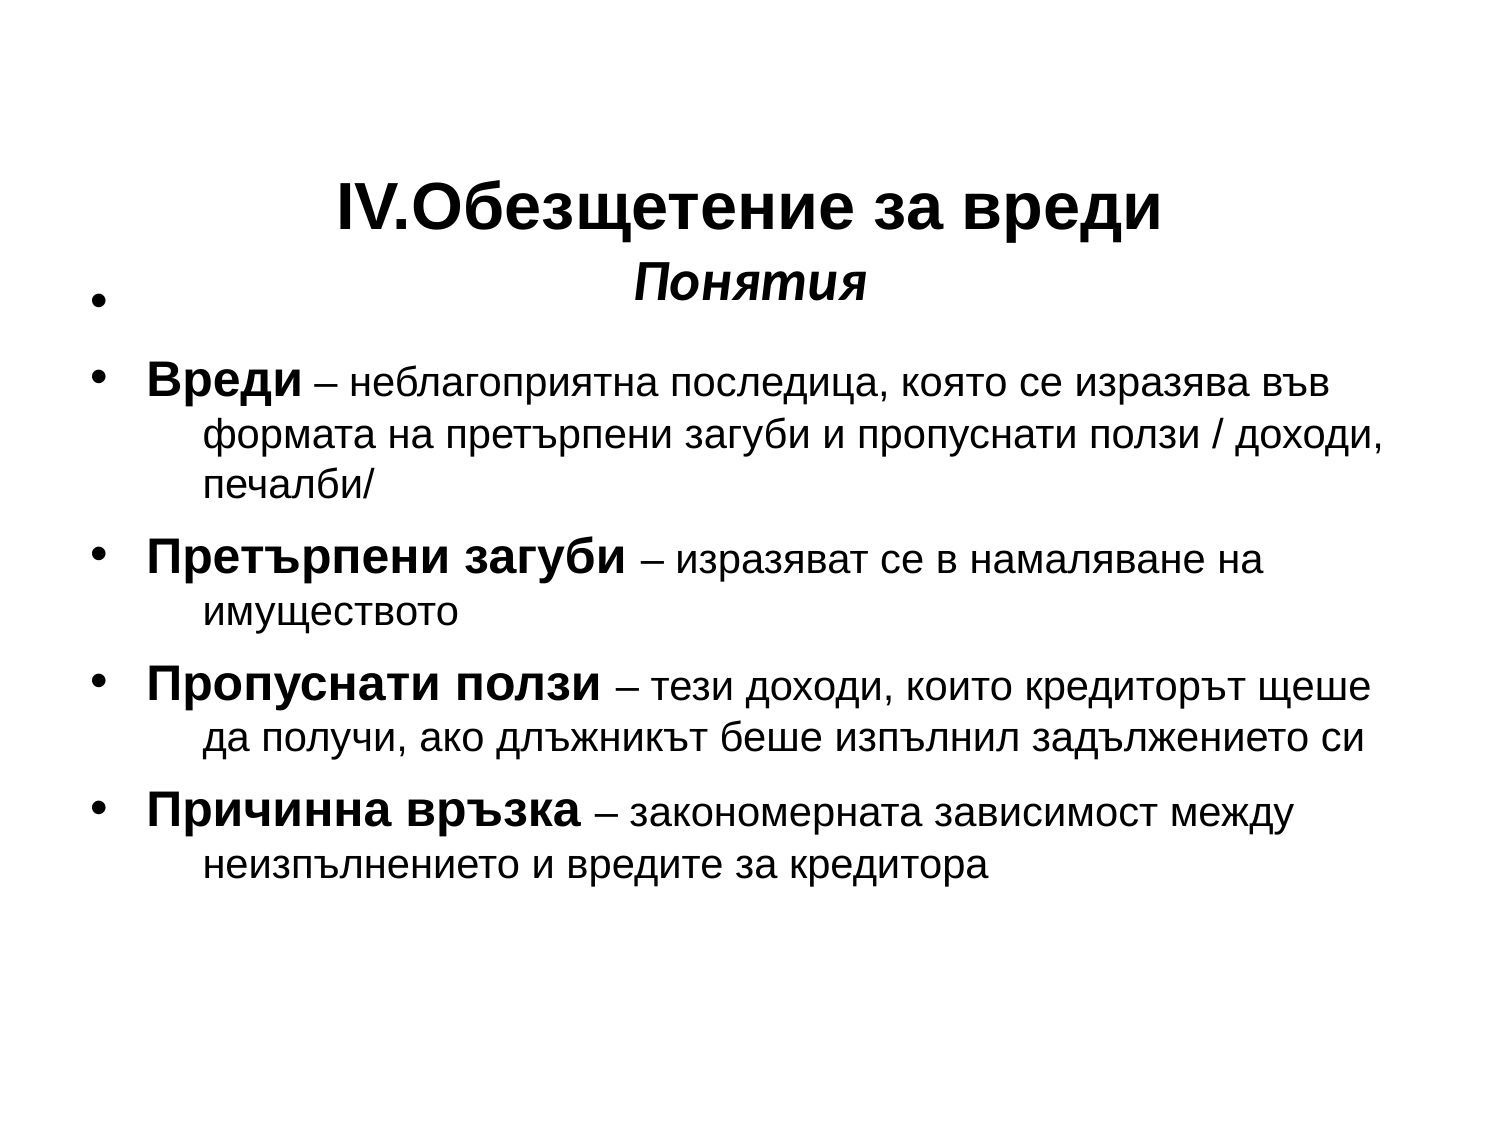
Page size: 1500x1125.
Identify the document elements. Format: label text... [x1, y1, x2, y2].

title IV.Обезщетение за вреди Понятия [75, 45, 1426, 233]
list Вреди – неблагоприятна последица, която се изразява във формата на претърпени загуби и пропуснати ползи / доходи, печалби/ Претърпени загуби – изразяват се в намаляване на имуществото Пропуснати ползи – тези доходи, които кредиторът щеше да получи, ако длъжникът беше изпълнил задължението си Причинна връзка – закономерната зависимост между неизпълнението и вредите за кредитора [75, 262, 1426, 1005]
